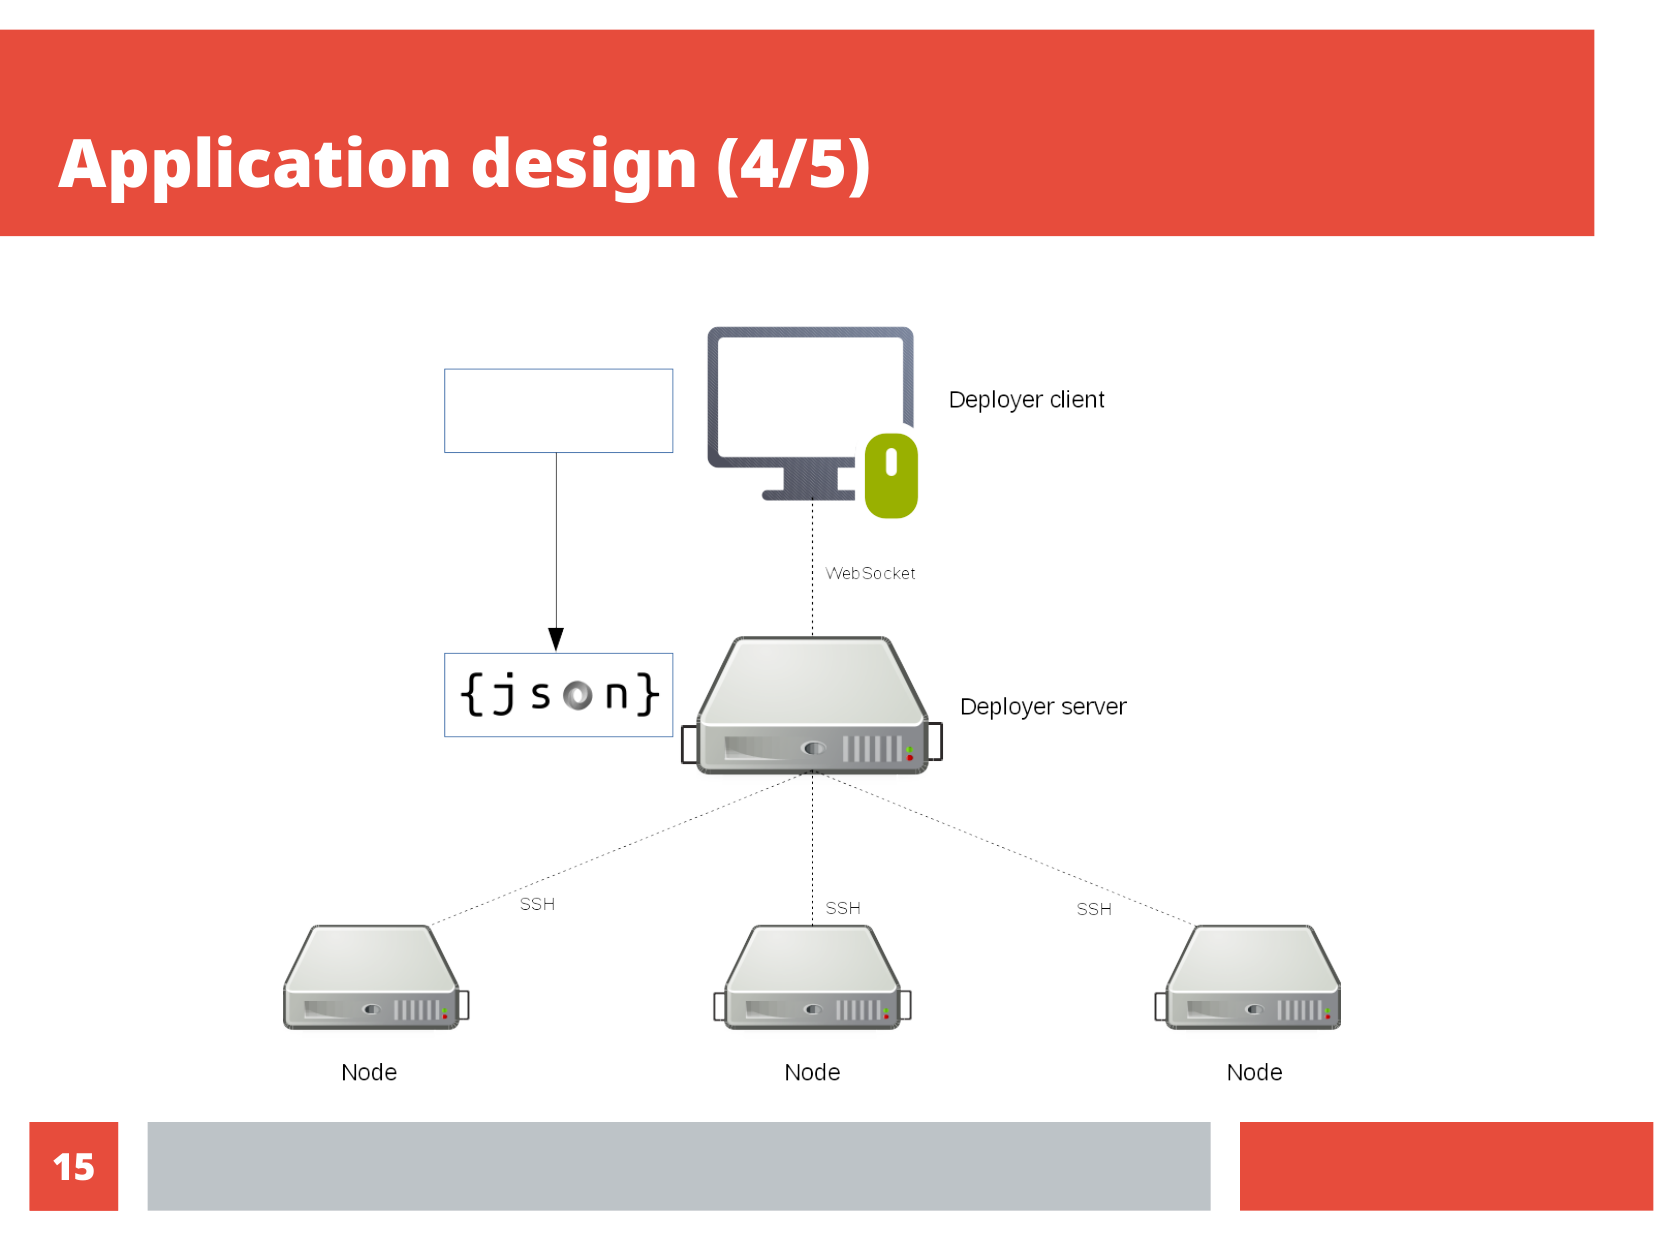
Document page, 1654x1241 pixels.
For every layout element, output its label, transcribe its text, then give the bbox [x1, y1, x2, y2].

title Application design (4/5) [59, 59, 1595, 207]
picture [283, 324, 1341, 1093]
